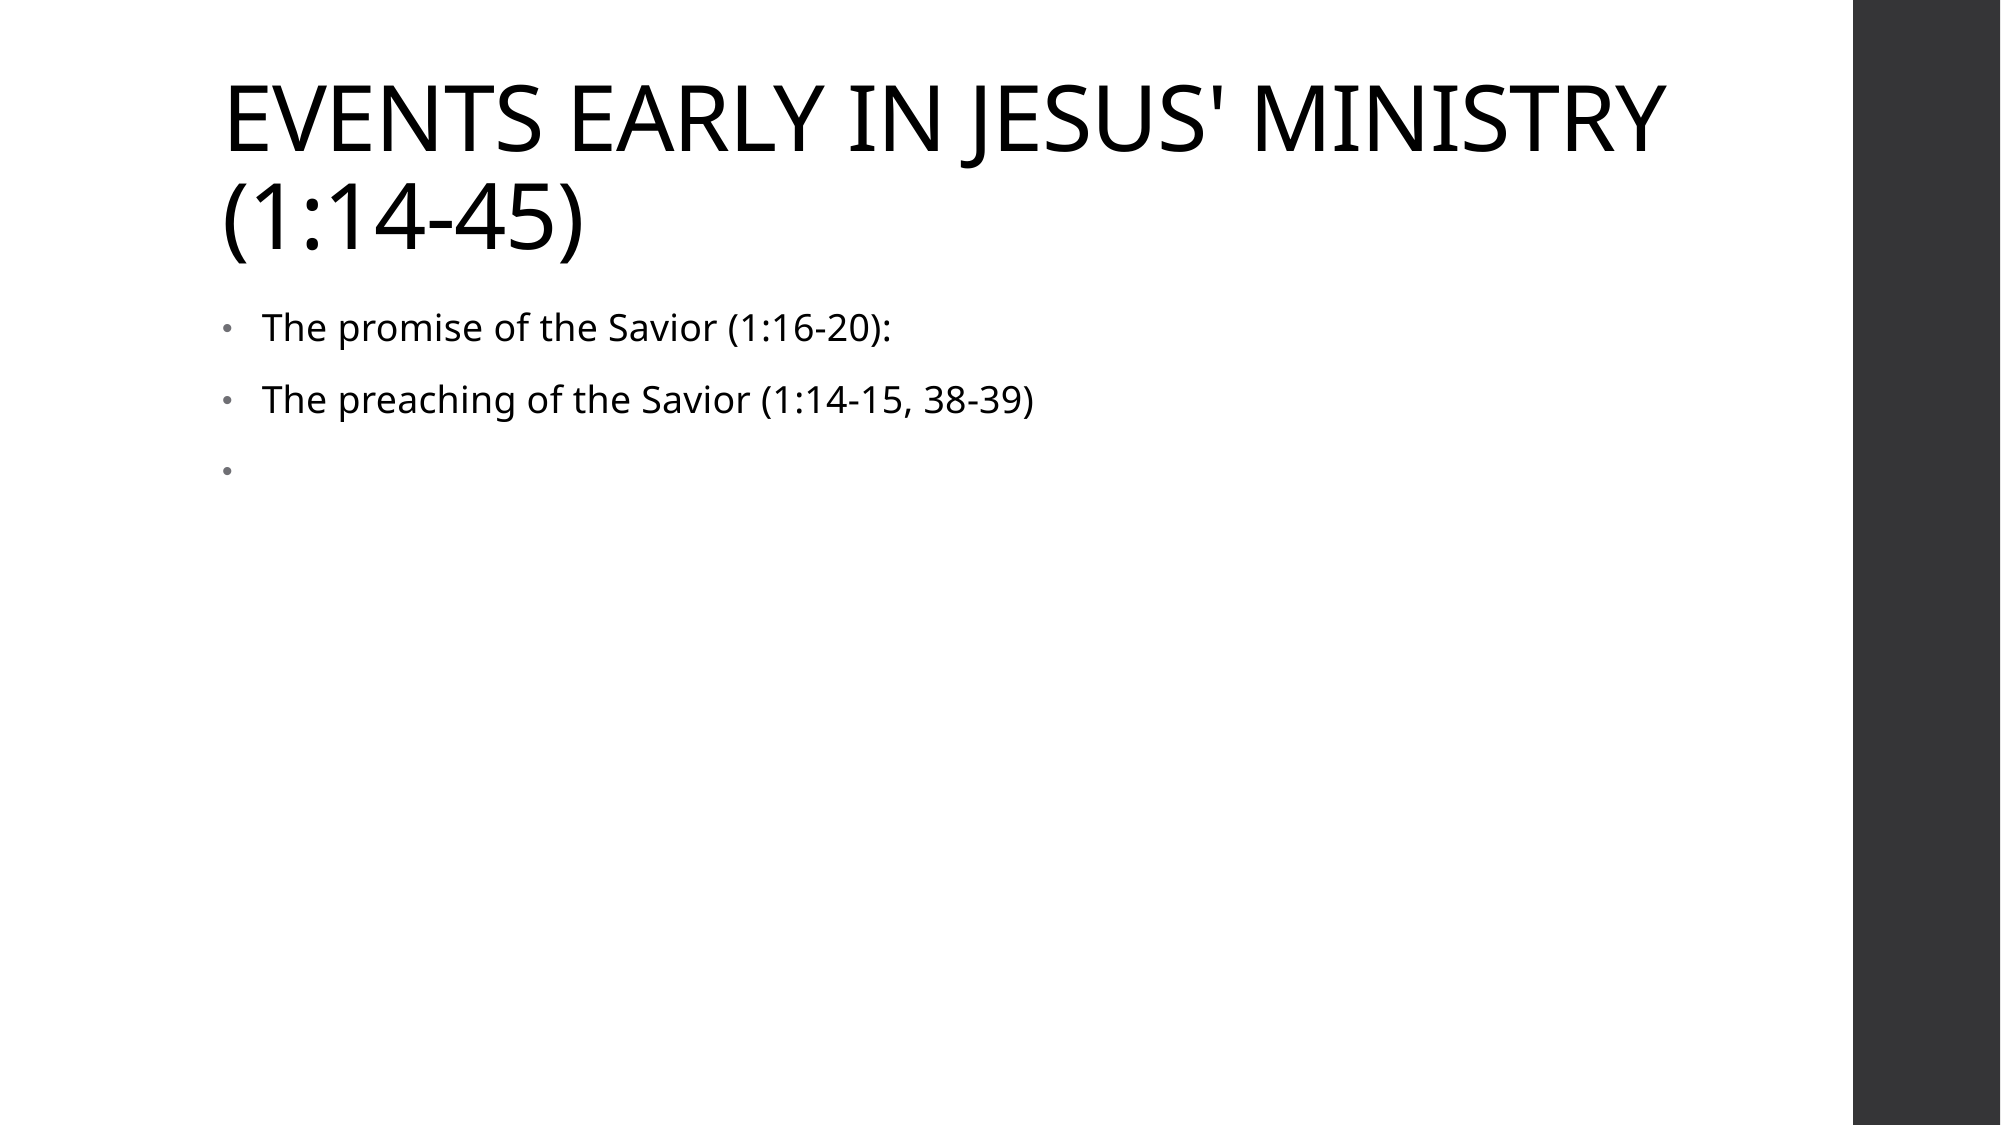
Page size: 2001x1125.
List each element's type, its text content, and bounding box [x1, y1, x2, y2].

title EVENTS EARLY IN JESUS' MINISTRY (1:14-45) [206, 60, 1797, 278]
list The promise of the Savior (1:16-20): The preaching of the Savior (1:14-15, 38-39) [206, 299, 1617, 1014]
